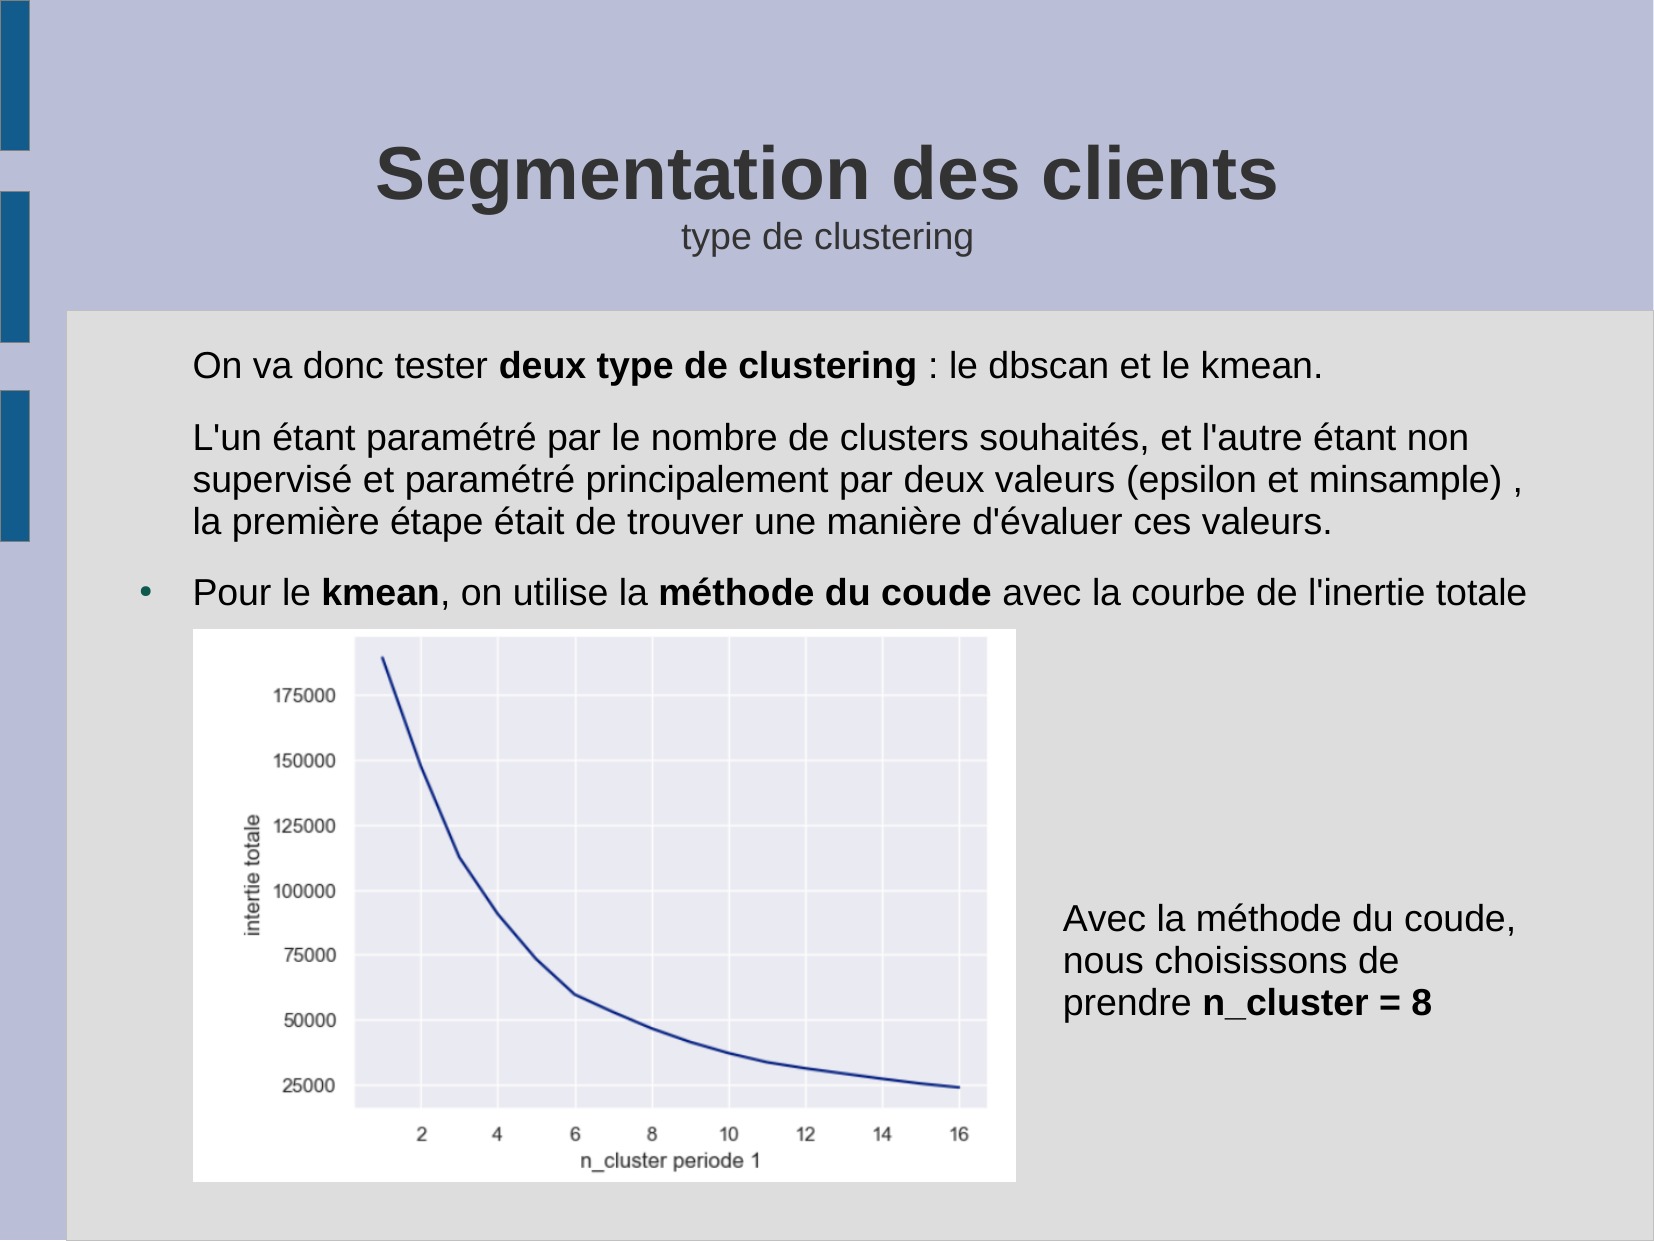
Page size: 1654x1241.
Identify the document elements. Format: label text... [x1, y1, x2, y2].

text_box Avec la méthode du coude, nous choisissons de prendre n_cluster = 8 [1062, 897, 1524, 1040]
title Segmentation des clients type de clustering [121, 91, 1534, 299]
picture [193, 629, 1016, 1182]
list On va donc tester deux type de clustering : le dbscan et le kmean. L'un étant paramétré par le nombre de clusters souhaités, et l'autre étant non supervisé et paramétré principalement par deux valeurs (epsilon et minsample) , la première étape était de trouver une manière d'évaluer ces valeurs. Pour le kmean, on utilise la méthode du coude avec la courbe de l'inertie totale [121, 344, 1534, 1127]
